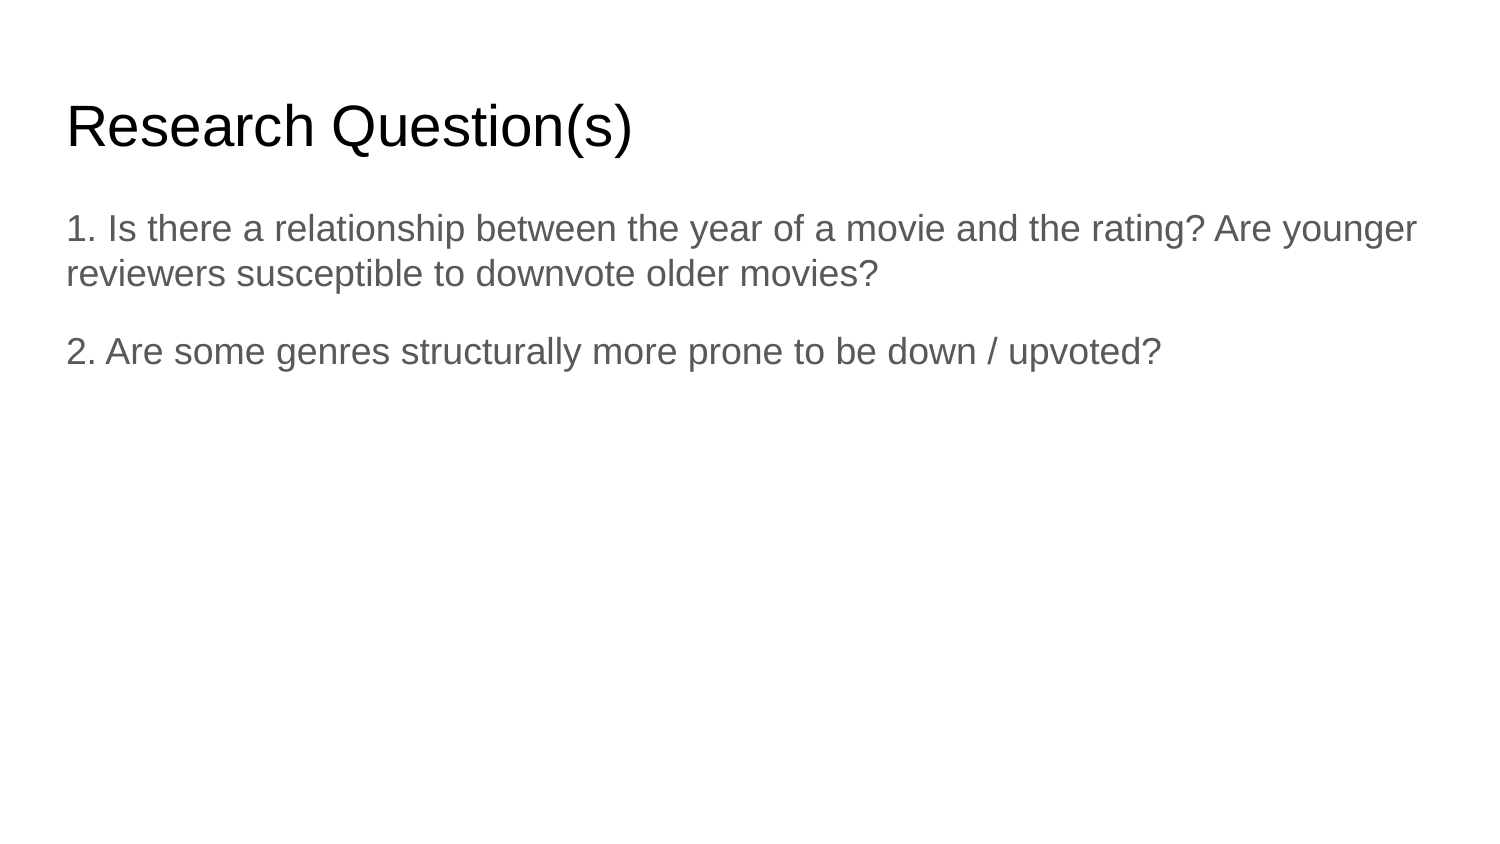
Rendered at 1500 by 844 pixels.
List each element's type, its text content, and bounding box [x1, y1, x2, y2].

list 1. Is there a relationship between the year of a movie and the rating? Are younger reviewers susceptible to downvote older movies? 2. Are some genres structurally more prone to be down / upvoted? [51, 189, 1449, 750]
title Research Question(s) [51, 72, 1449, 167]
